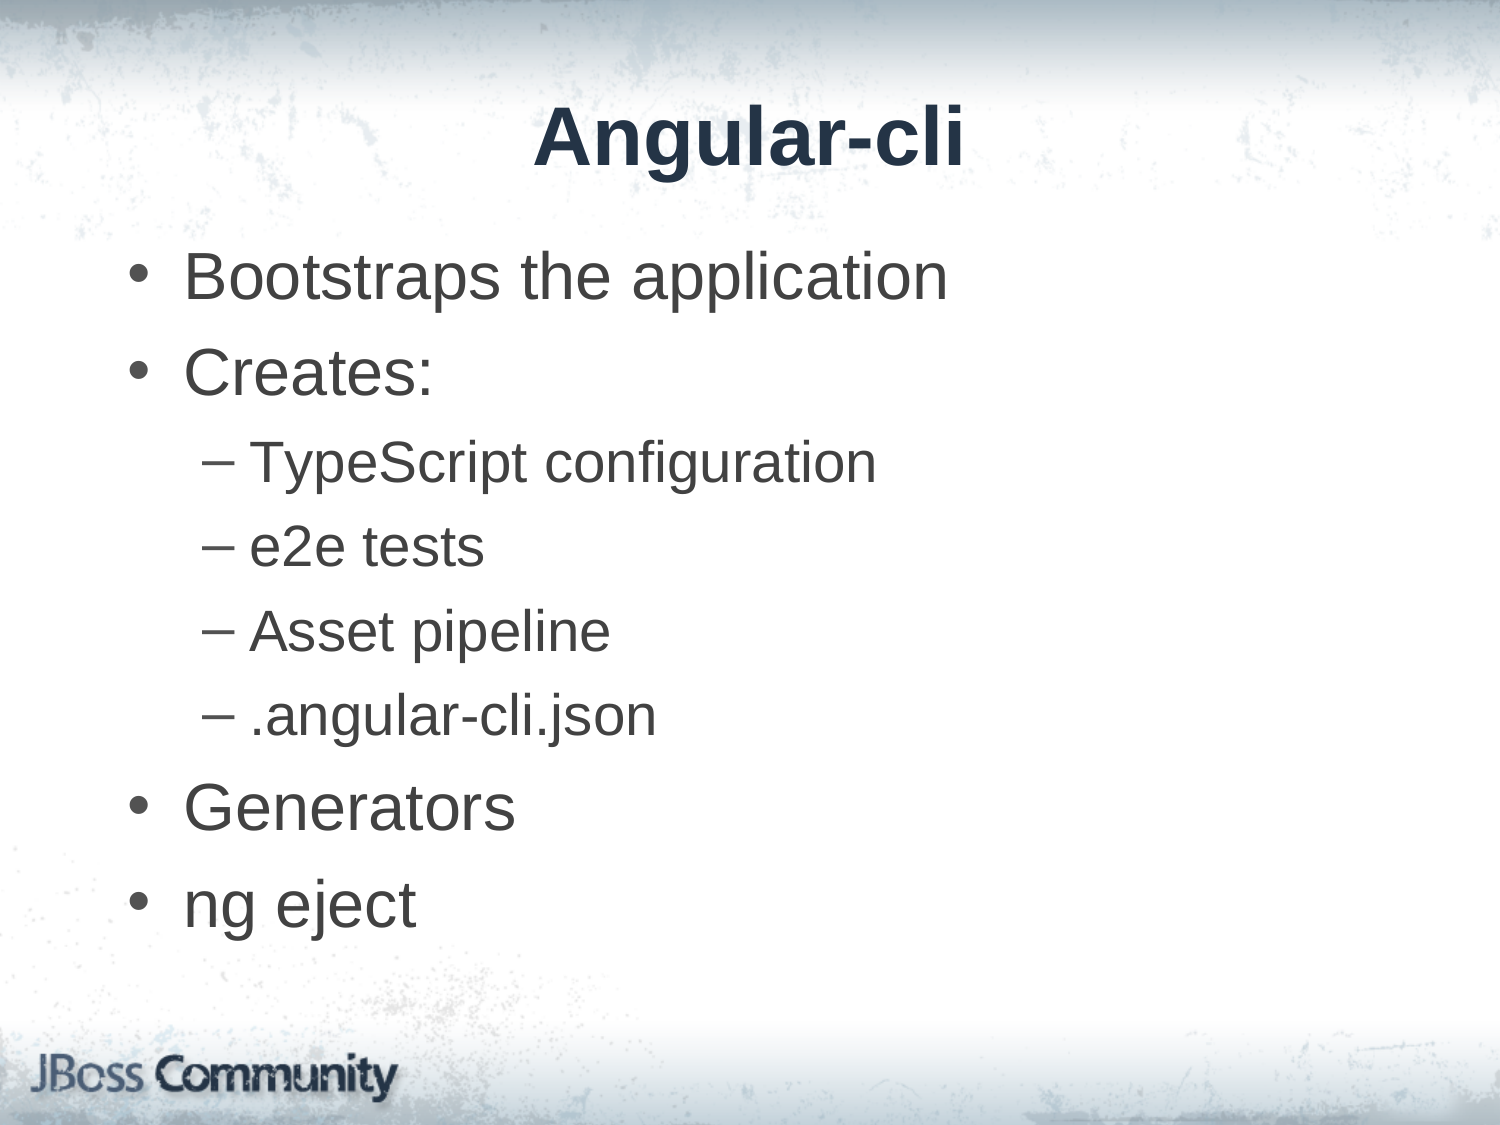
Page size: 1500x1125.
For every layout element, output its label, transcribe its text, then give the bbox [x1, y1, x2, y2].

title Angular-cli [112, 38, 1388, 224]
list Bootstraps the application Creates: TypeScript configuration e2e tests Asset pipeline .angular-cli.json Generators ng eject [112, 224, 1388, 1023]
picture [0, 0, 1500, 1125]
